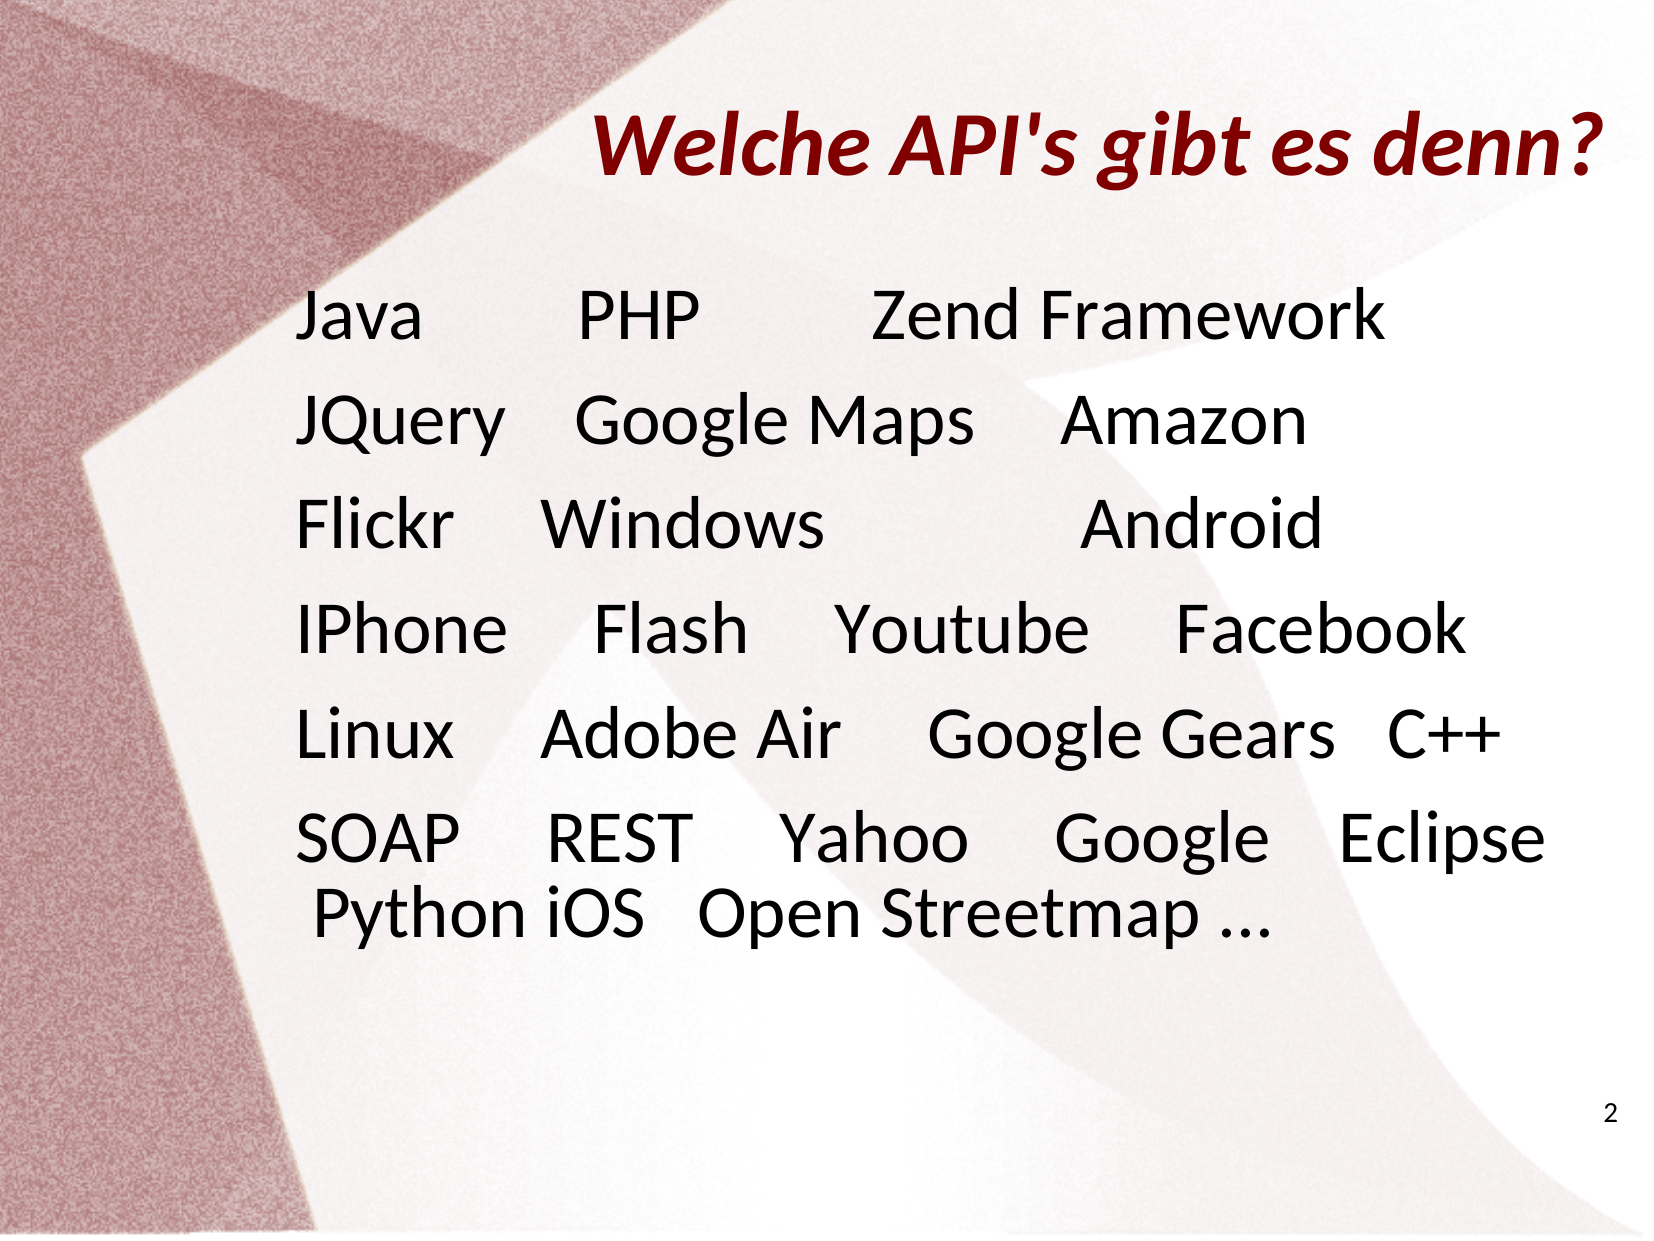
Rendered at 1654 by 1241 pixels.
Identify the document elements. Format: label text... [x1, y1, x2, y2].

list Java PHP Zend Framework JQuery Google Maps Amazon Flickr Windows Android IPhone Flash Youtube Facebook Linux Adobe Air Google Gears C++ SOAP REST Yahoo Google Eclipse Python iOS Open Streetmap ... [295, 283, 1571, 1074]
picture [0, 0, 1654, 1241]
title Welche API's gibt es denn? [413, 49, 1607, 257]
